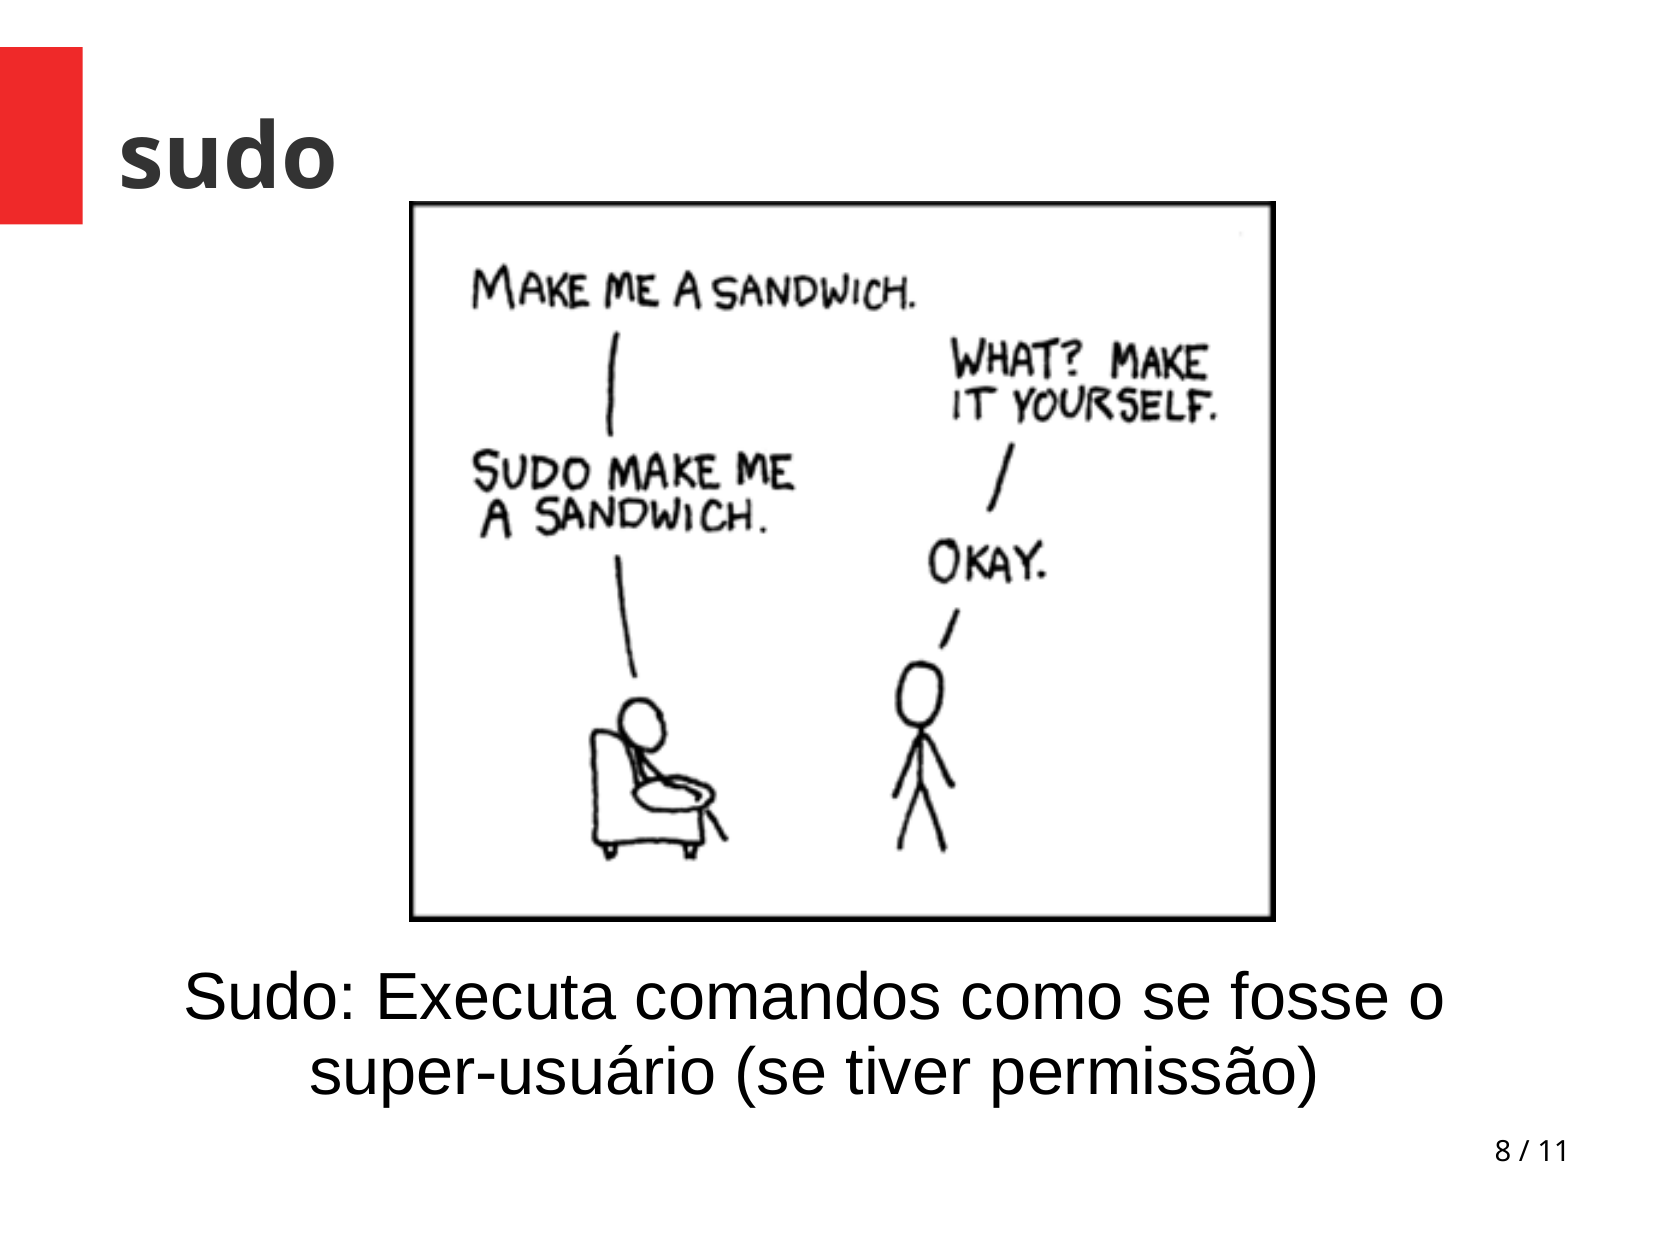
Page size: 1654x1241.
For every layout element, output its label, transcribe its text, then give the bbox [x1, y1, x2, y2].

picture [409, 201, 1276, 674]
title sudo [118, 49, 1571, 257]
subtitle Sudo: Executa comandos como se fosse o super-usuário (se tiver permissão) [106, 674, 1524, 1241]
